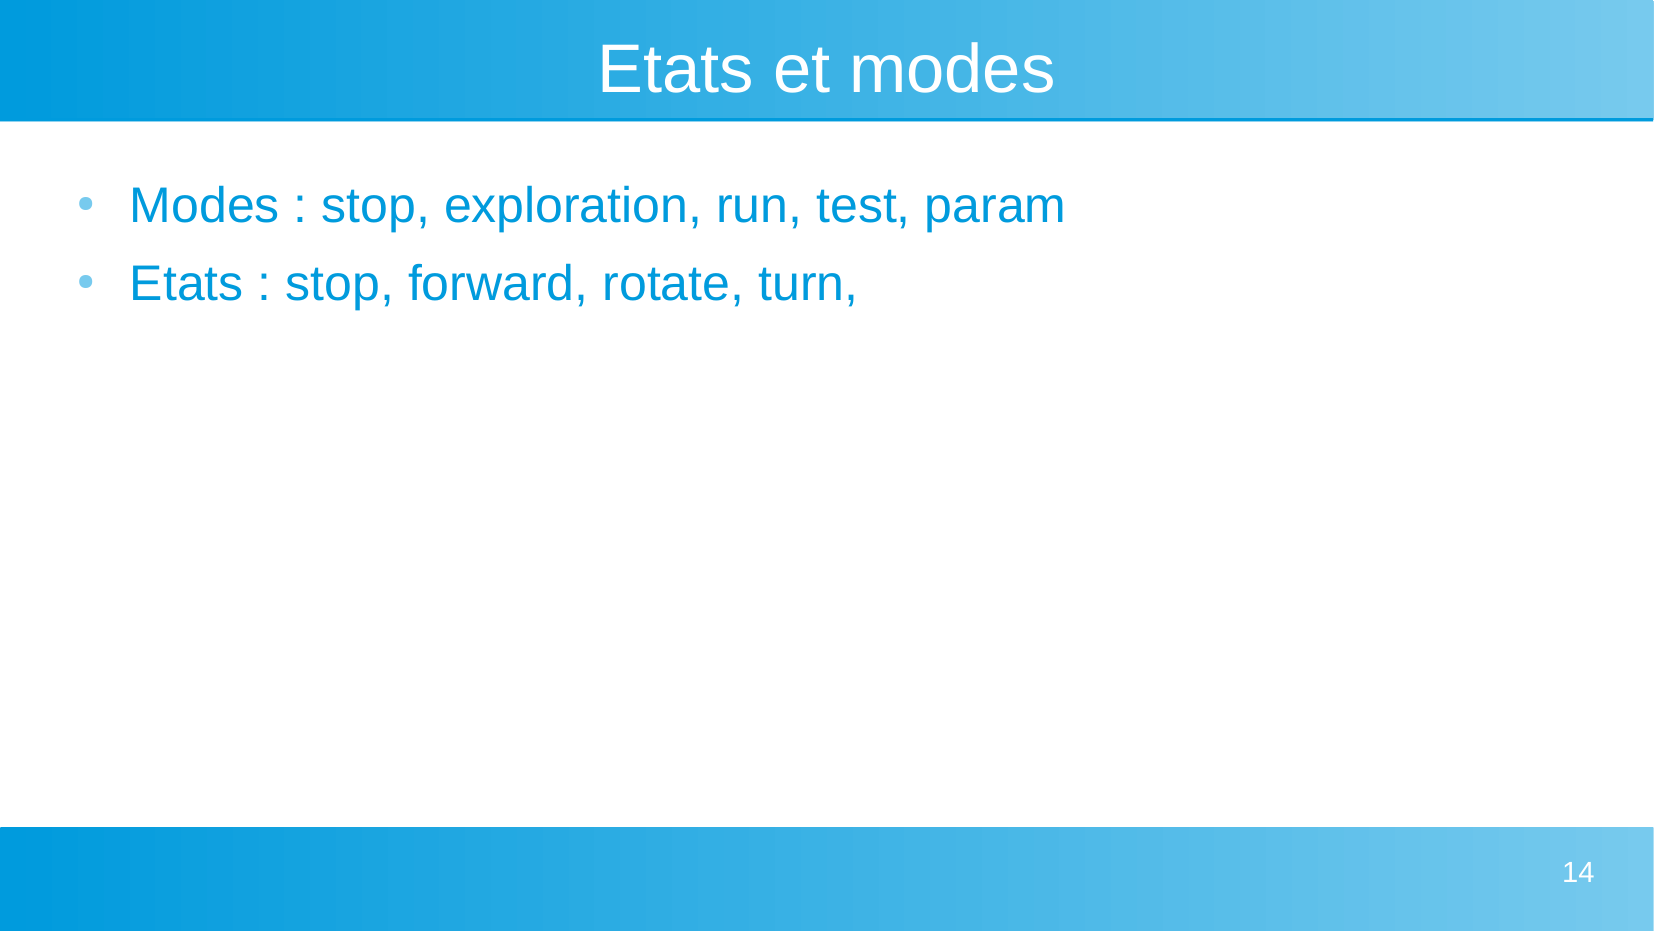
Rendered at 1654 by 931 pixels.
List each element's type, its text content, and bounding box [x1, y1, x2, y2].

list Modes : stop, exploration, run, test, param Etats : stop, forward, rotate, turn, [59, 177, 1595, 768]
title Etats et modes [59, 29, 1595, 108]
